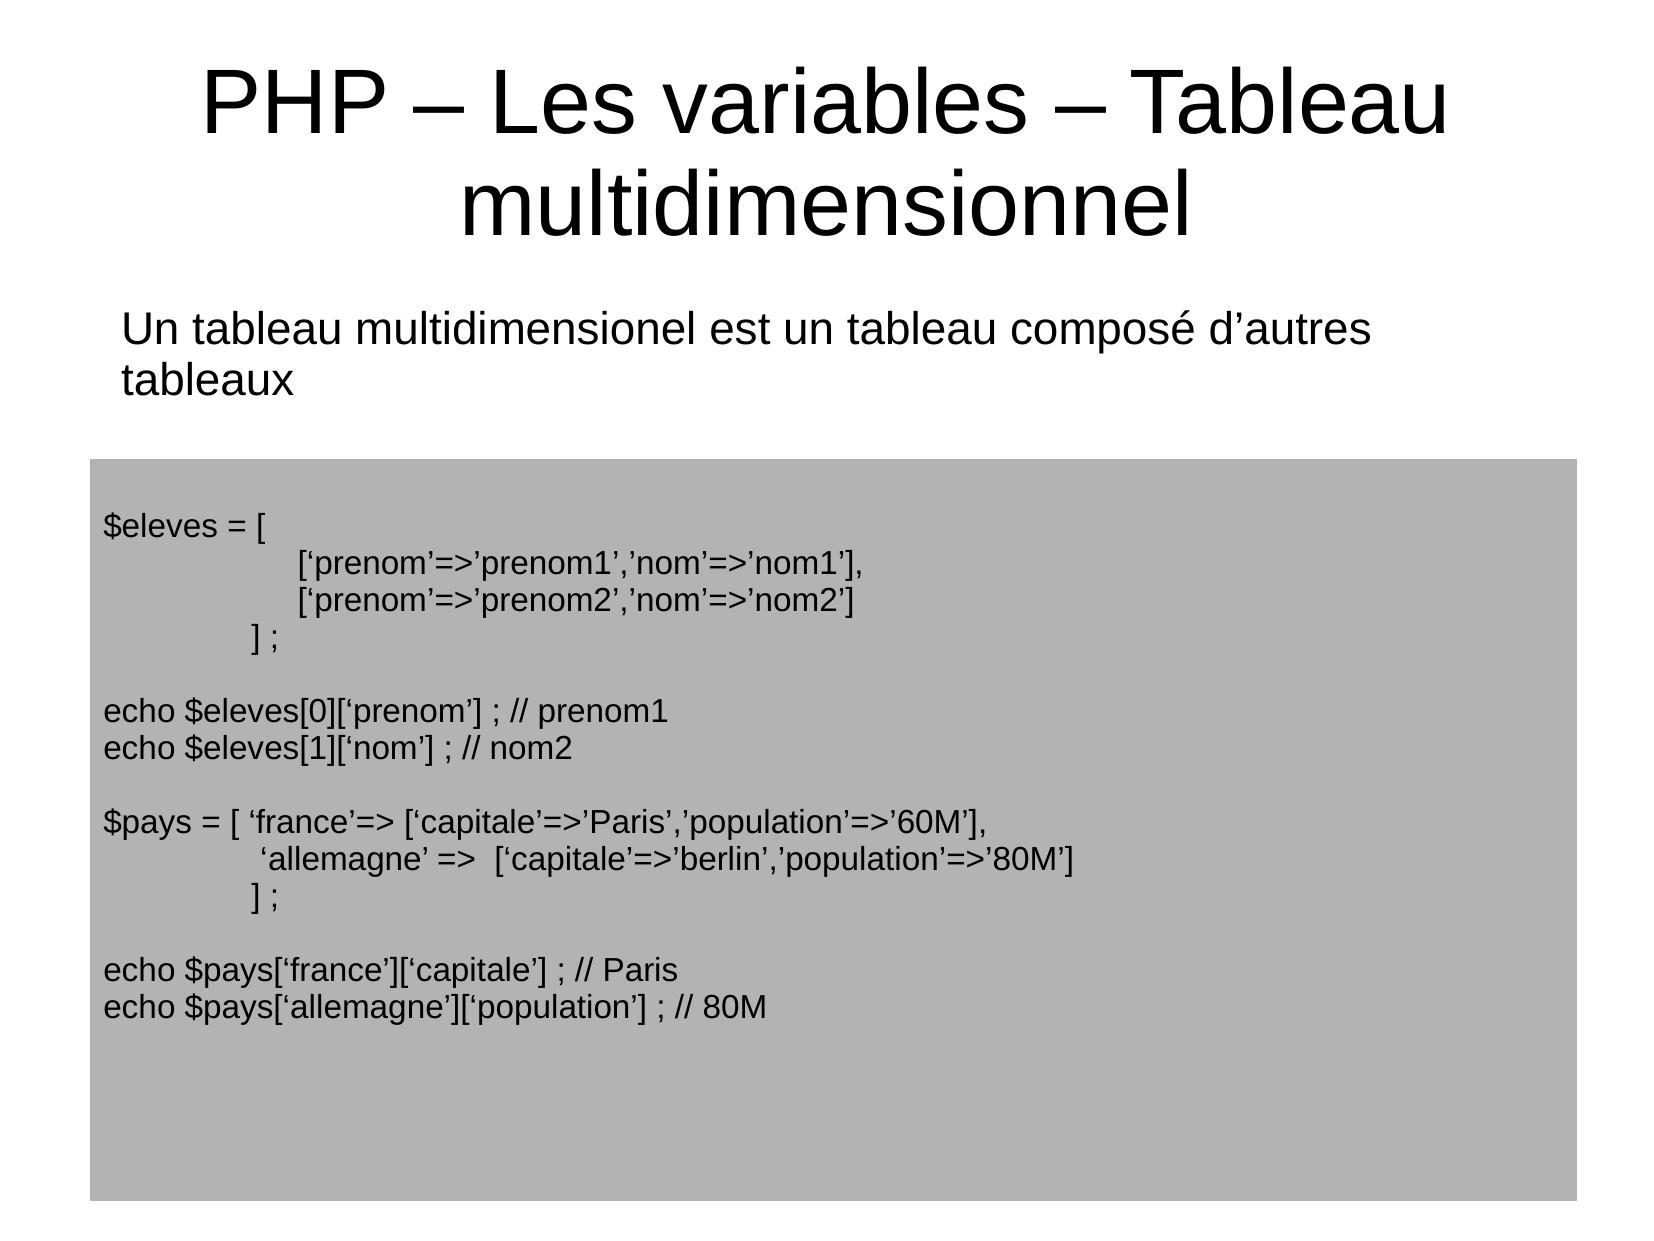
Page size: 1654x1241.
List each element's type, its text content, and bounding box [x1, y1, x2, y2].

title PHP – Les variables – Tableau multidimensionnel [82, 49, 1571, 257]
table_header $eleves = [ [‘prenom’=>’prenom1’,’nom’=>’nom1’], [‘prenom’=>’prenom2’,’nom’=>’nom2’] ] ; echo $eleves[0][‘prenom’] ; // prenom1 echo $eleves[1][‘nom’] ; // nom2 $pays = [ ‘france’=> [‘capitale’=>’Paris’,’population’=>’60M’], ‘allemagne’ => [‘capitale’=>’berlin’,’population’=>’80M’] ] ; echo $pays[‘france’][‘capitale’] ; // Paris echo $pays[‘allemagne’][‘population’] ; // 80M [90, 459, 1577, 1201]
text_box Un tableau multidimensionel est un tableau composé d’autres tableaux [106, 295, 1560, 455]
